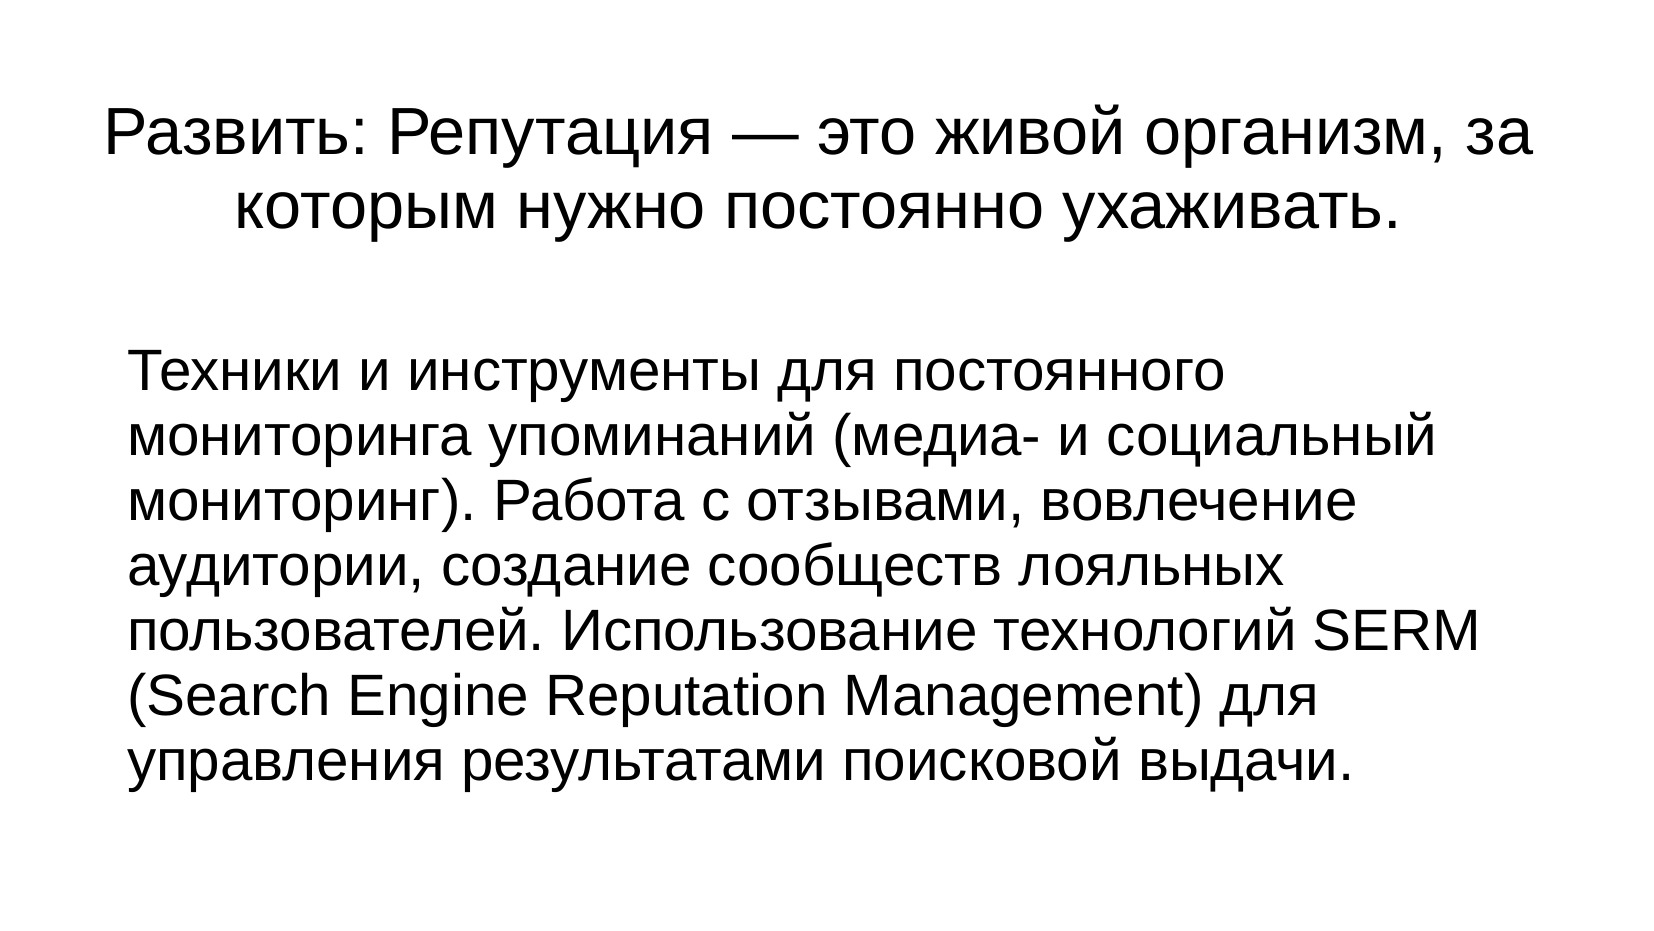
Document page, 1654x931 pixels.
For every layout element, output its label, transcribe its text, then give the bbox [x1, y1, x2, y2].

subtitle Развить: Репутация — это живой организм, за которым нужно постоянно ухаживать. [75, 74, 1564, 263]
text_box Техники и инструменты для постоянного мониторинга упоминаний (медиа- и социальный мониторинг). Работа с отзывами, вовлечение аудитории, создание сообществ лояльных пользователей. Использование технологий SERM (Search Engine Reputation Management) для управления результатами поисковой выдачи. [112, 330, 1576, 931]
